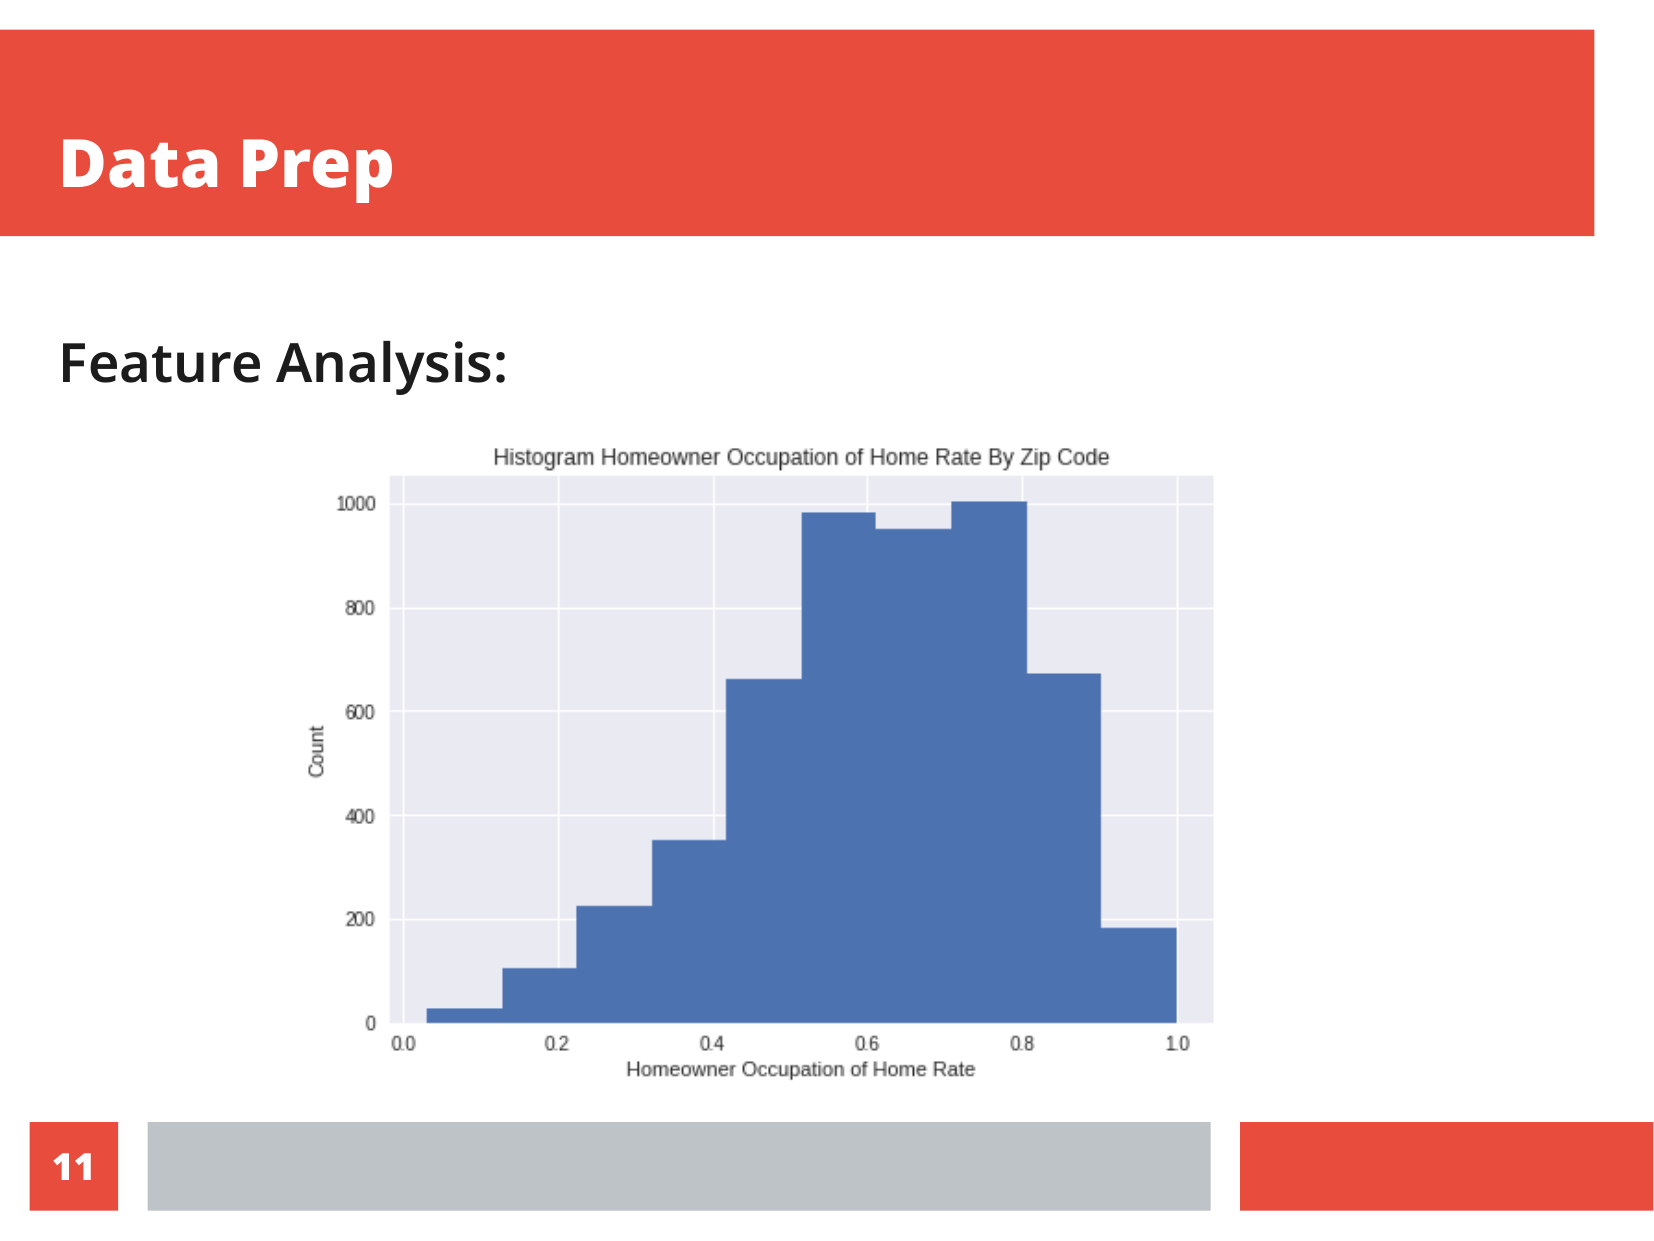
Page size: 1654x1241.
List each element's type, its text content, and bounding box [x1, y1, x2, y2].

title Data Prep [59, 59, 1595, 207]
picture [296, 436, 1227, 1093]
list Feature Analysis: [59, 324, 1565, 1093]
